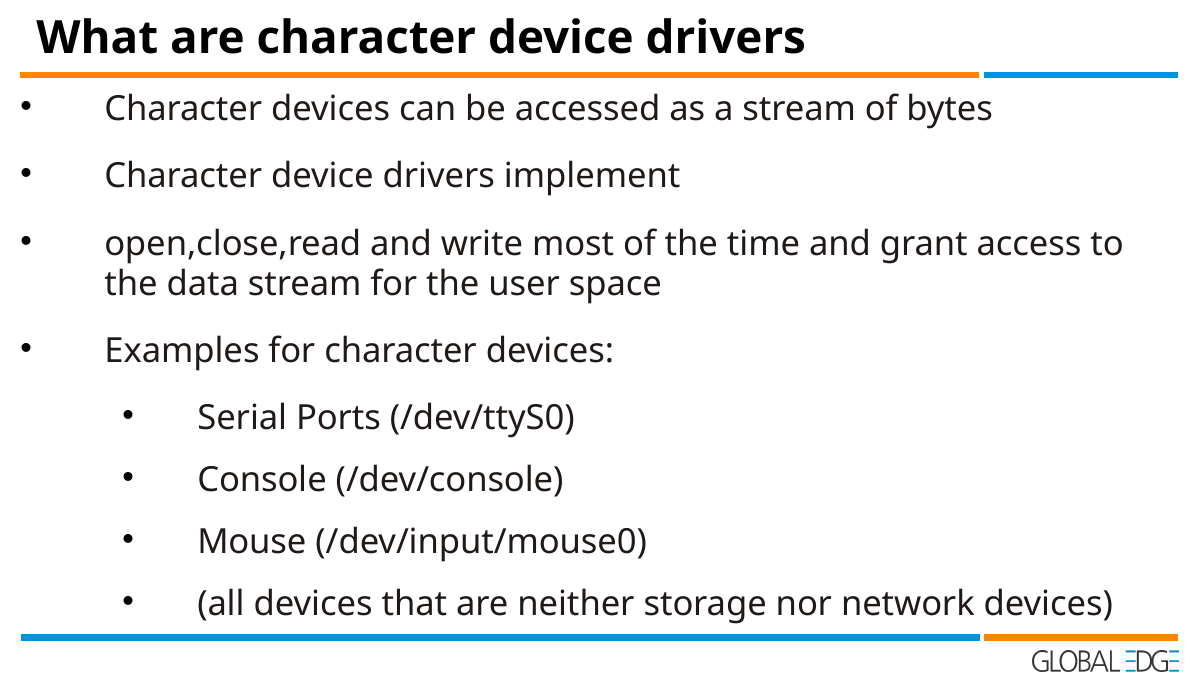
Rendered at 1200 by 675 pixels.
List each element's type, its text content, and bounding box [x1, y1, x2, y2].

picture [1032, 650, 1179, 672]
title What are character device drivers [12, 9, 1088, 63]
list Character devices can be accessed as a stream of bytes Character device drivers implement open,close,read and write most of the time and grant access to the data stream for the user space Examples for character devices: Serial Ports (/dev/ttyS0) Console (/dev/console) Mouse (/dev/input/mouse0) (all devices that are neither storage nor network devices) [20, 87, 1179, 628]
